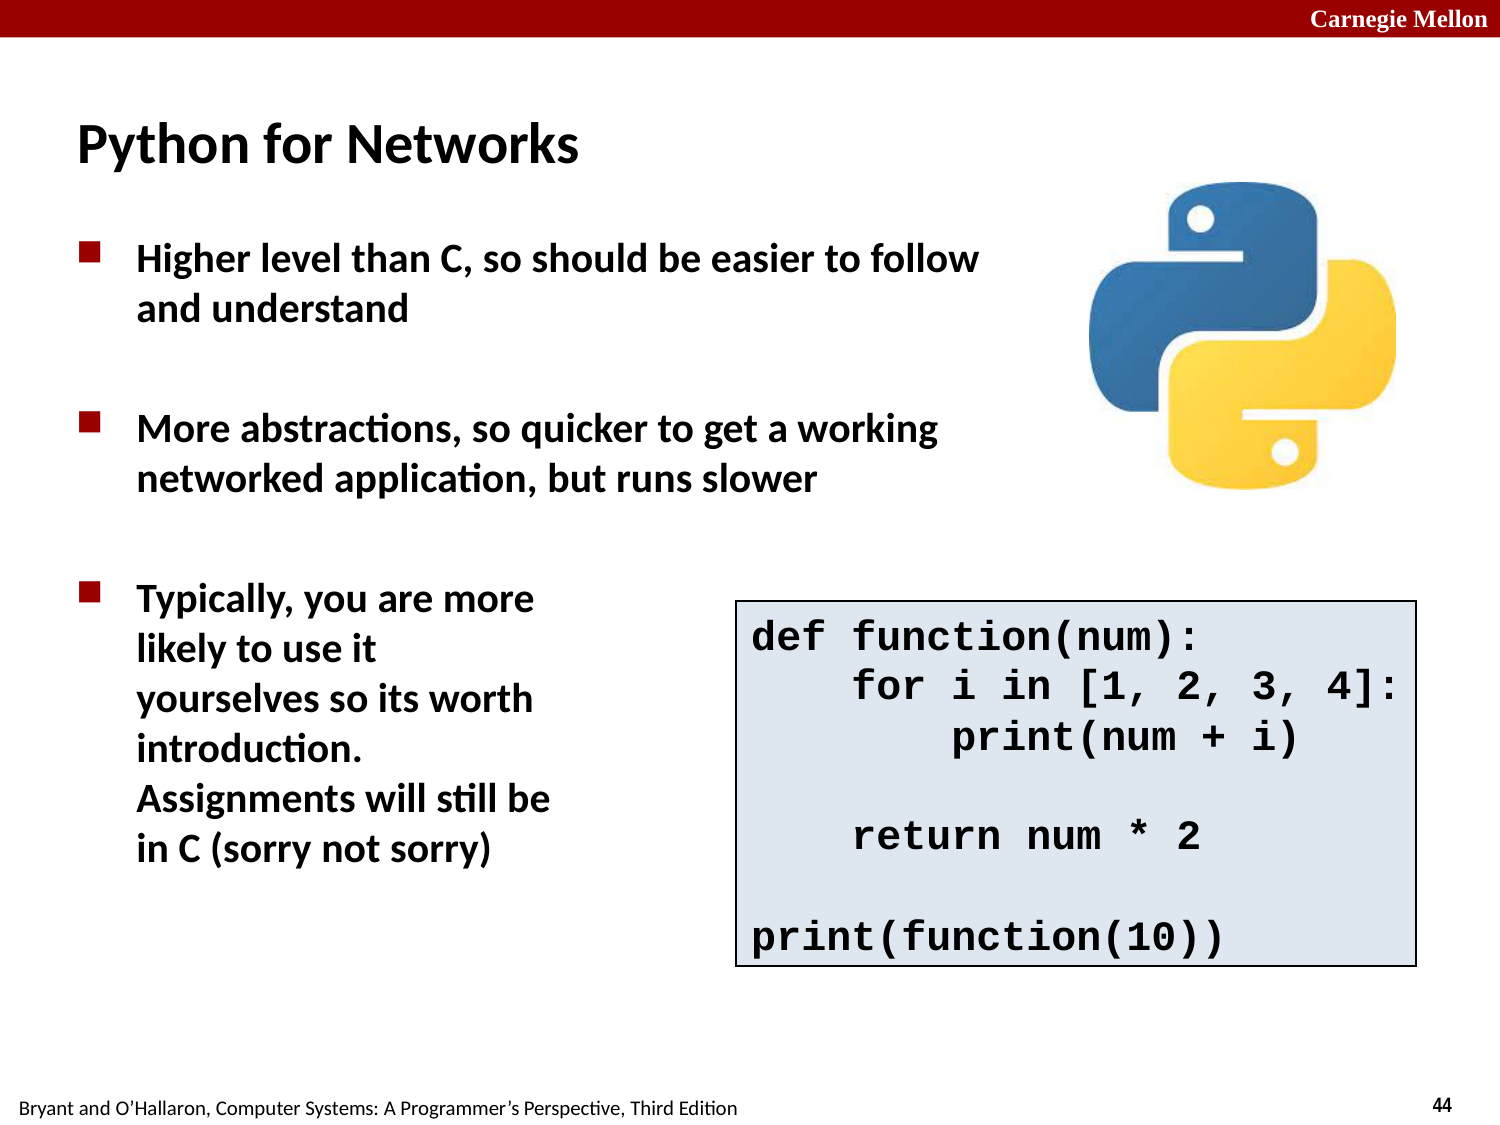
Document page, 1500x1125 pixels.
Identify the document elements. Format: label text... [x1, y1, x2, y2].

picture [1089, 182, 1396, 490]
list Higher level than C, so should be easier to follow and understand More abstractions, so quicker to get a working networked application, but runs slower Typically, you are more likely to use it yourselves so its worth introduction. Assignments will still be in C (sorry not sorry) [65, 223, 1051, 1040]
title Python for Networks [62, 93, 1297, 188]
text_box def function(num): for i in [1, 2, 3, 4]: print(num + i) return num * 2 print(function(10)) [736, 600, 1416, 966]
